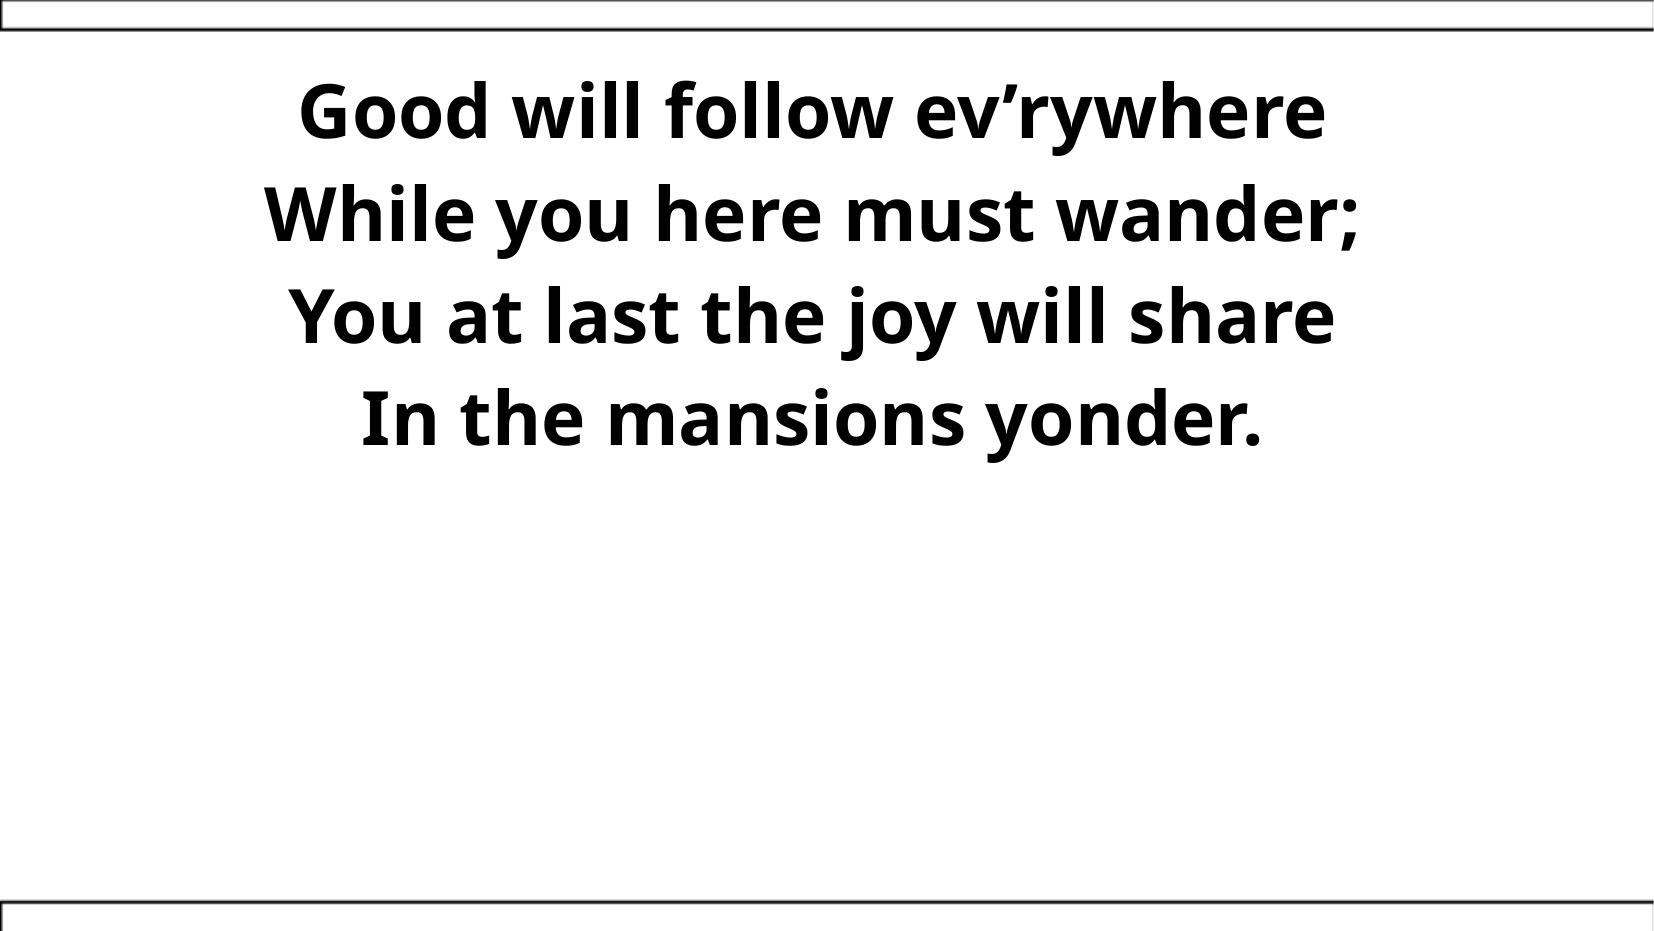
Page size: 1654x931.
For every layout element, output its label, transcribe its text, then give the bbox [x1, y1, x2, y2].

text_box Good will follow ev’rywhere While you here must wander; You at last the joy will share In the mansions yonder. [123, 51, 1504, 466]
picture [0, 0, 1654, 931]
